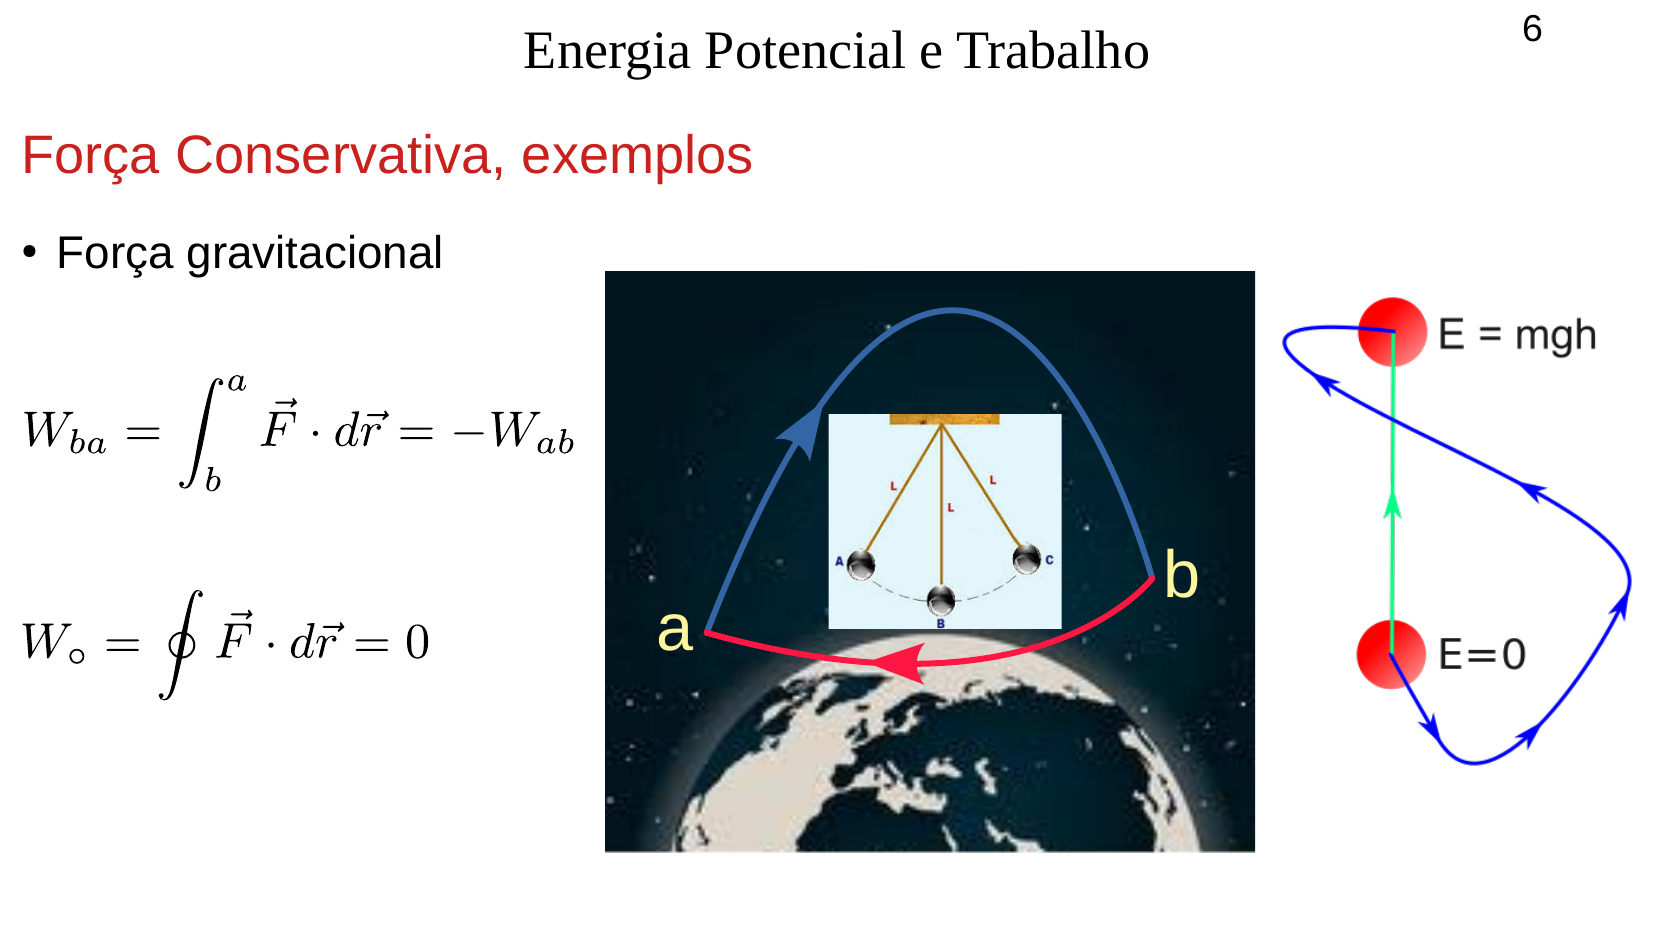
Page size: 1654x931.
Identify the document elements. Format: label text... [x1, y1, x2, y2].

picture [19, 373, 576, 494]
text_box Energia Potencial e Trabalho [509, 0, 1166, 88]
text_box a [641, 582, 708, 673]
picture [605, 271, 1256, 853]
picture [17, 588, 430, 703]
text_box <number> [1507, 0, 1654, 71]
text_box b [1149, 529, 1216, 619]
picture [1280, 295, 1634, 768]
text_box Força Conservativa, exemplos Força gravitacional [6, 117, 1009, 324]
